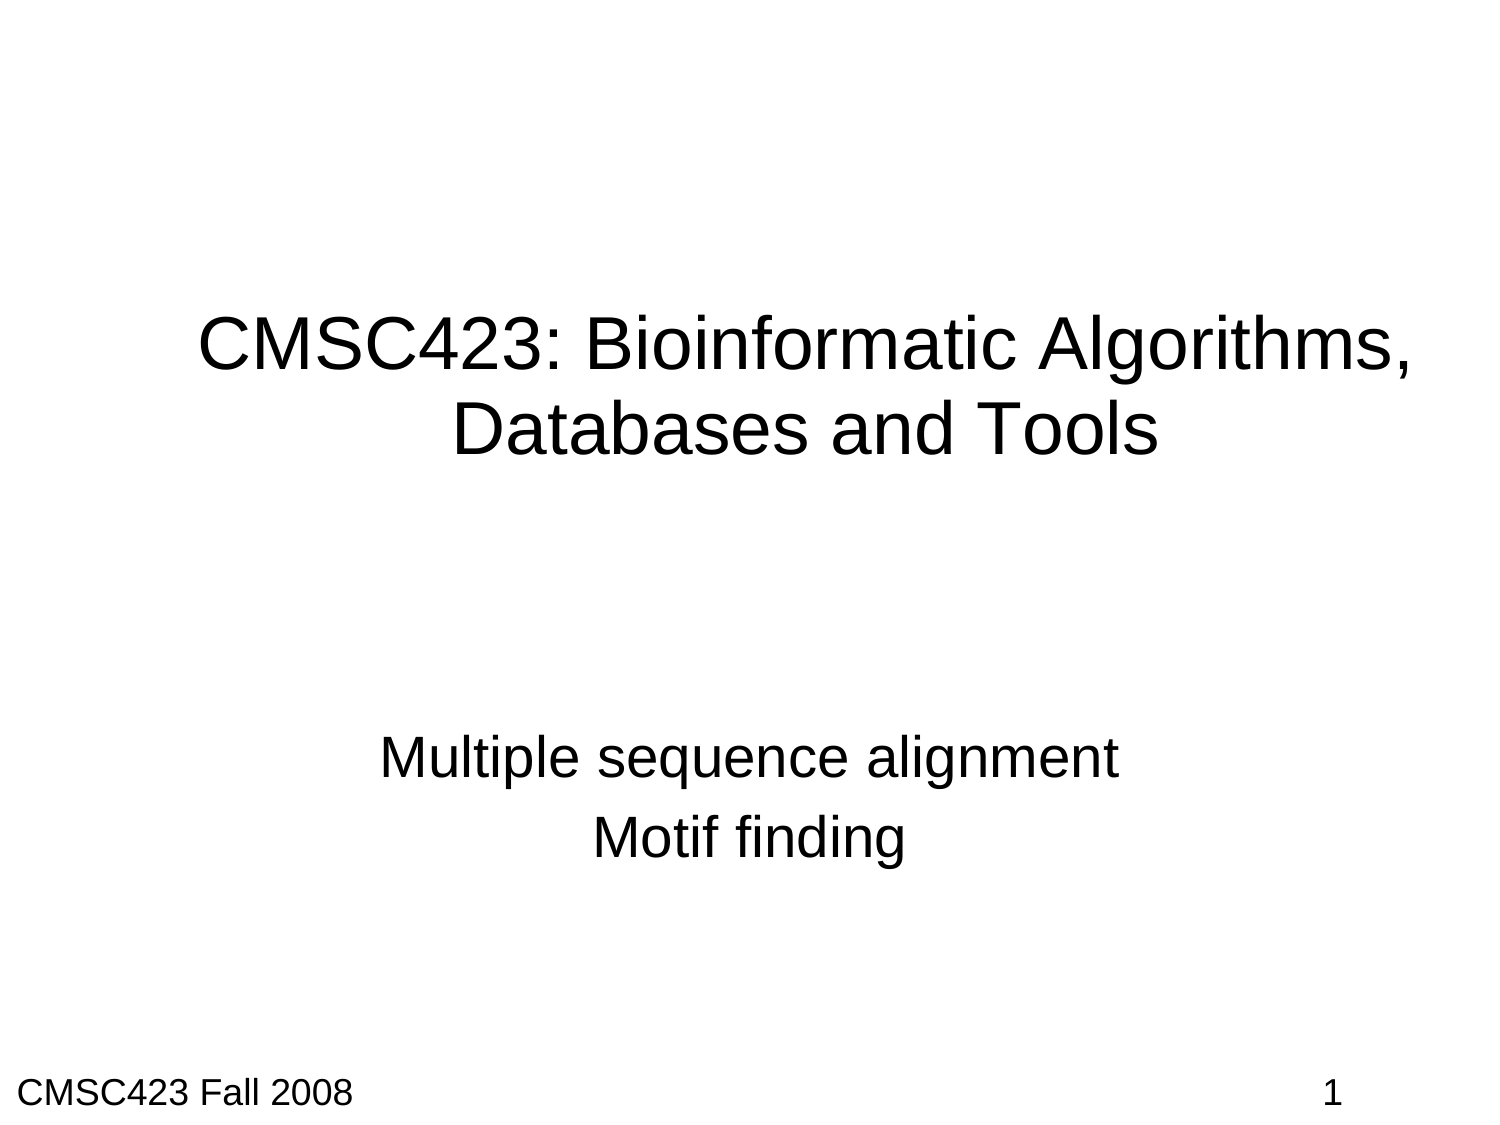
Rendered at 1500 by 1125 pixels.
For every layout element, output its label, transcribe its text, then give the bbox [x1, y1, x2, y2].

title CMSC423: Bioinformatic Algorithms, Databases and Tools [112, 294, 1500, 646]
subtitle Multiple sequence alignment Motif finding [225, 637, 1276, 926]
